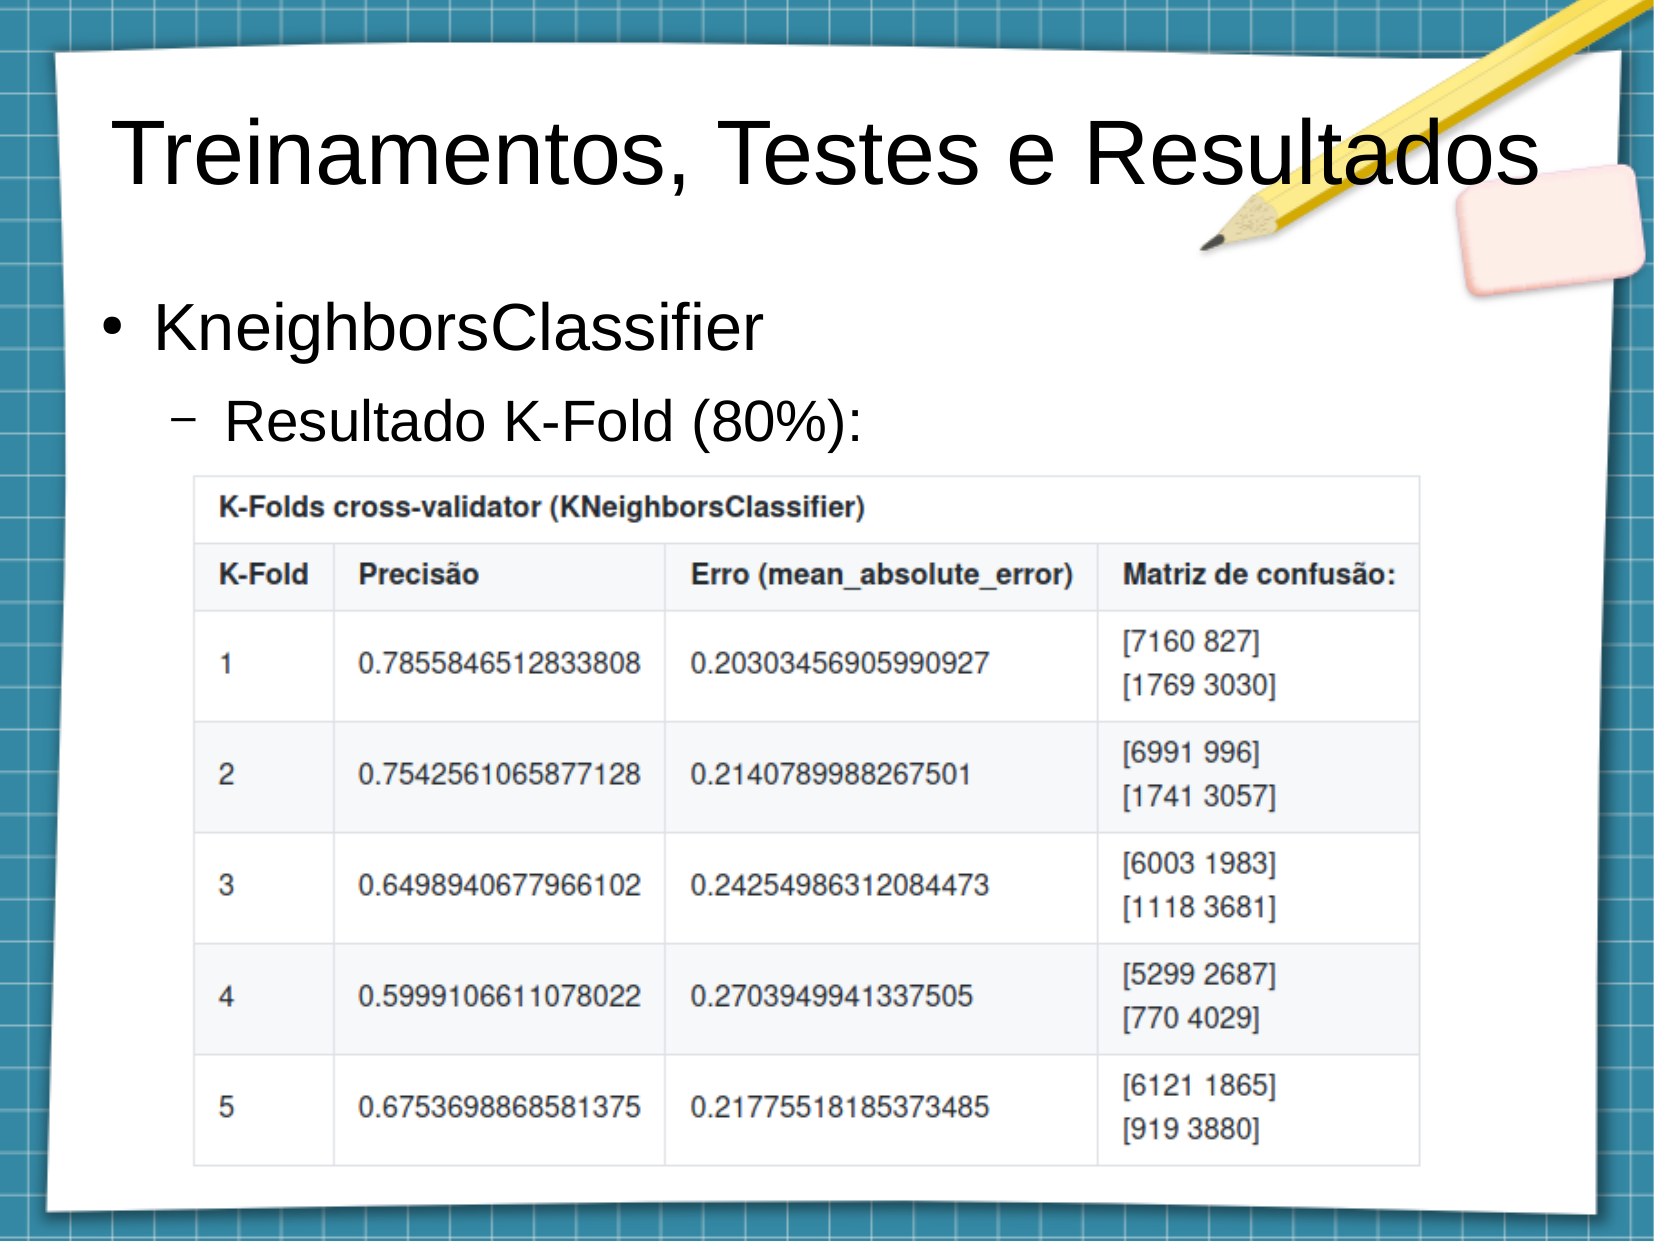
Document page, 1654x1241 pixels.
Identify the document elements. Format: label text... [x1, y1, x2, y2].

list KneighborsClassifier Resultado K-Fold (80%): [82, 290, 1571, 1010]
picture [0, 0, 1654, 1241]
title Treinamentos, Testes e Resultados [82, 49, 1571, 257]
